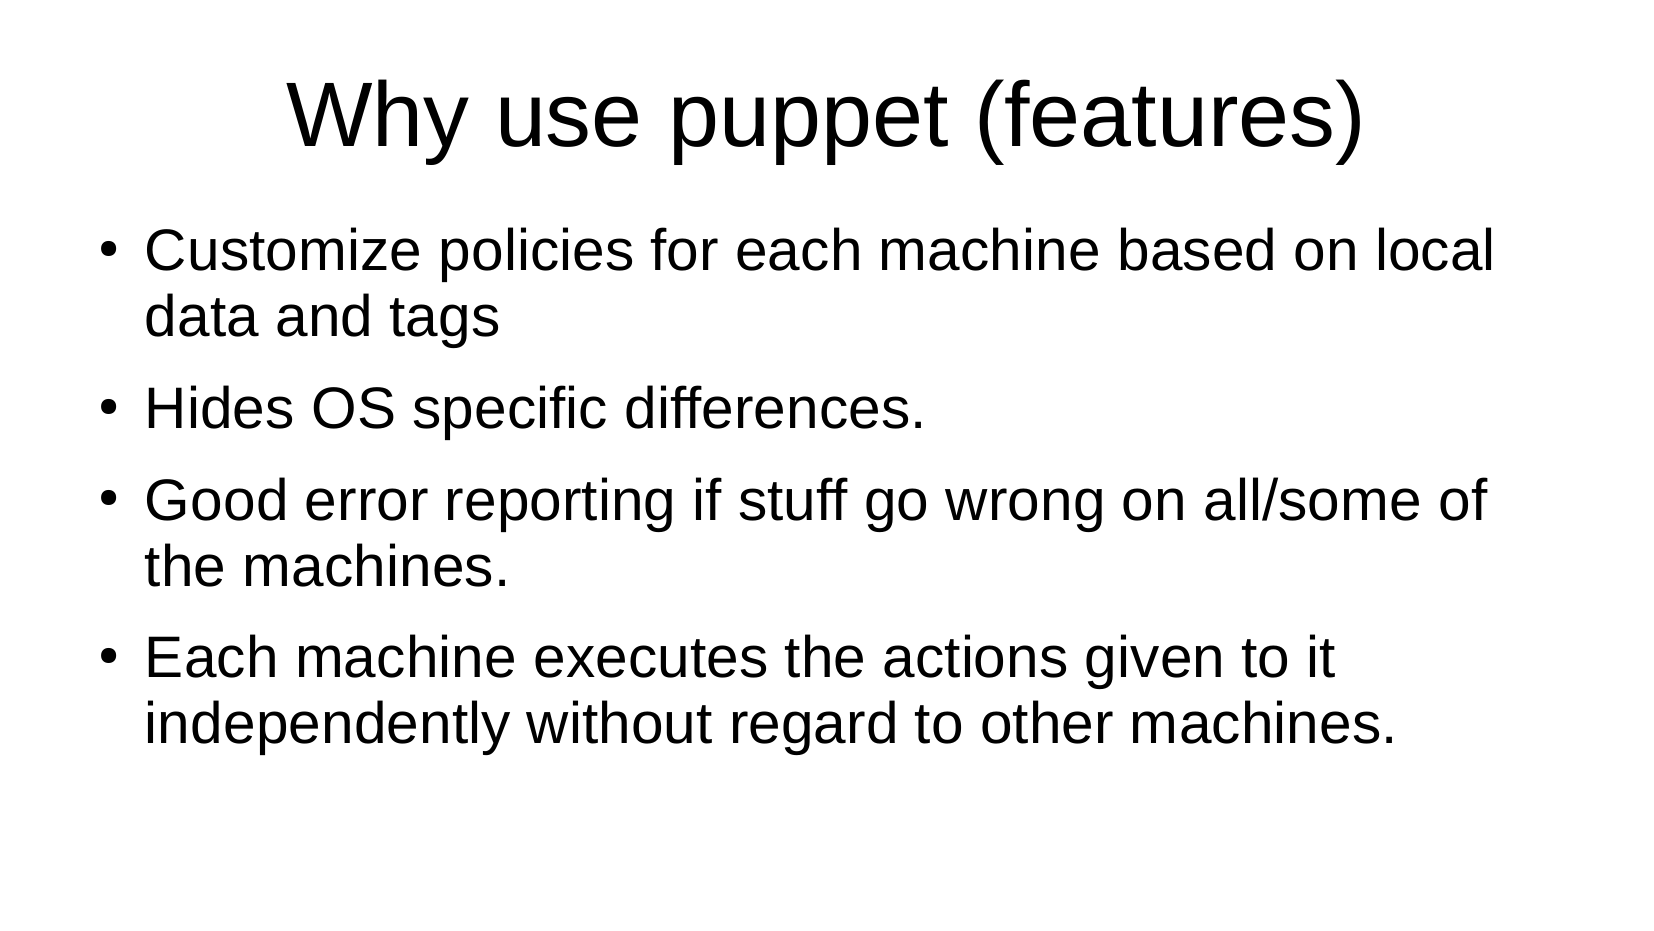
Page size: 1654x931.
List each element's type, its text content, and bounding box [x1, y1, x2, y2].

list Customize policies for each machine based on local data and tags Hides OS specific differences. Good error reporting if stuff go wrong on all/some of the machines. Each machine executes the actions given to it independently without regard to other machines. [82, 217, 1571, 758]
title Why use puppet (features) [82, 37, 1571, 193]
